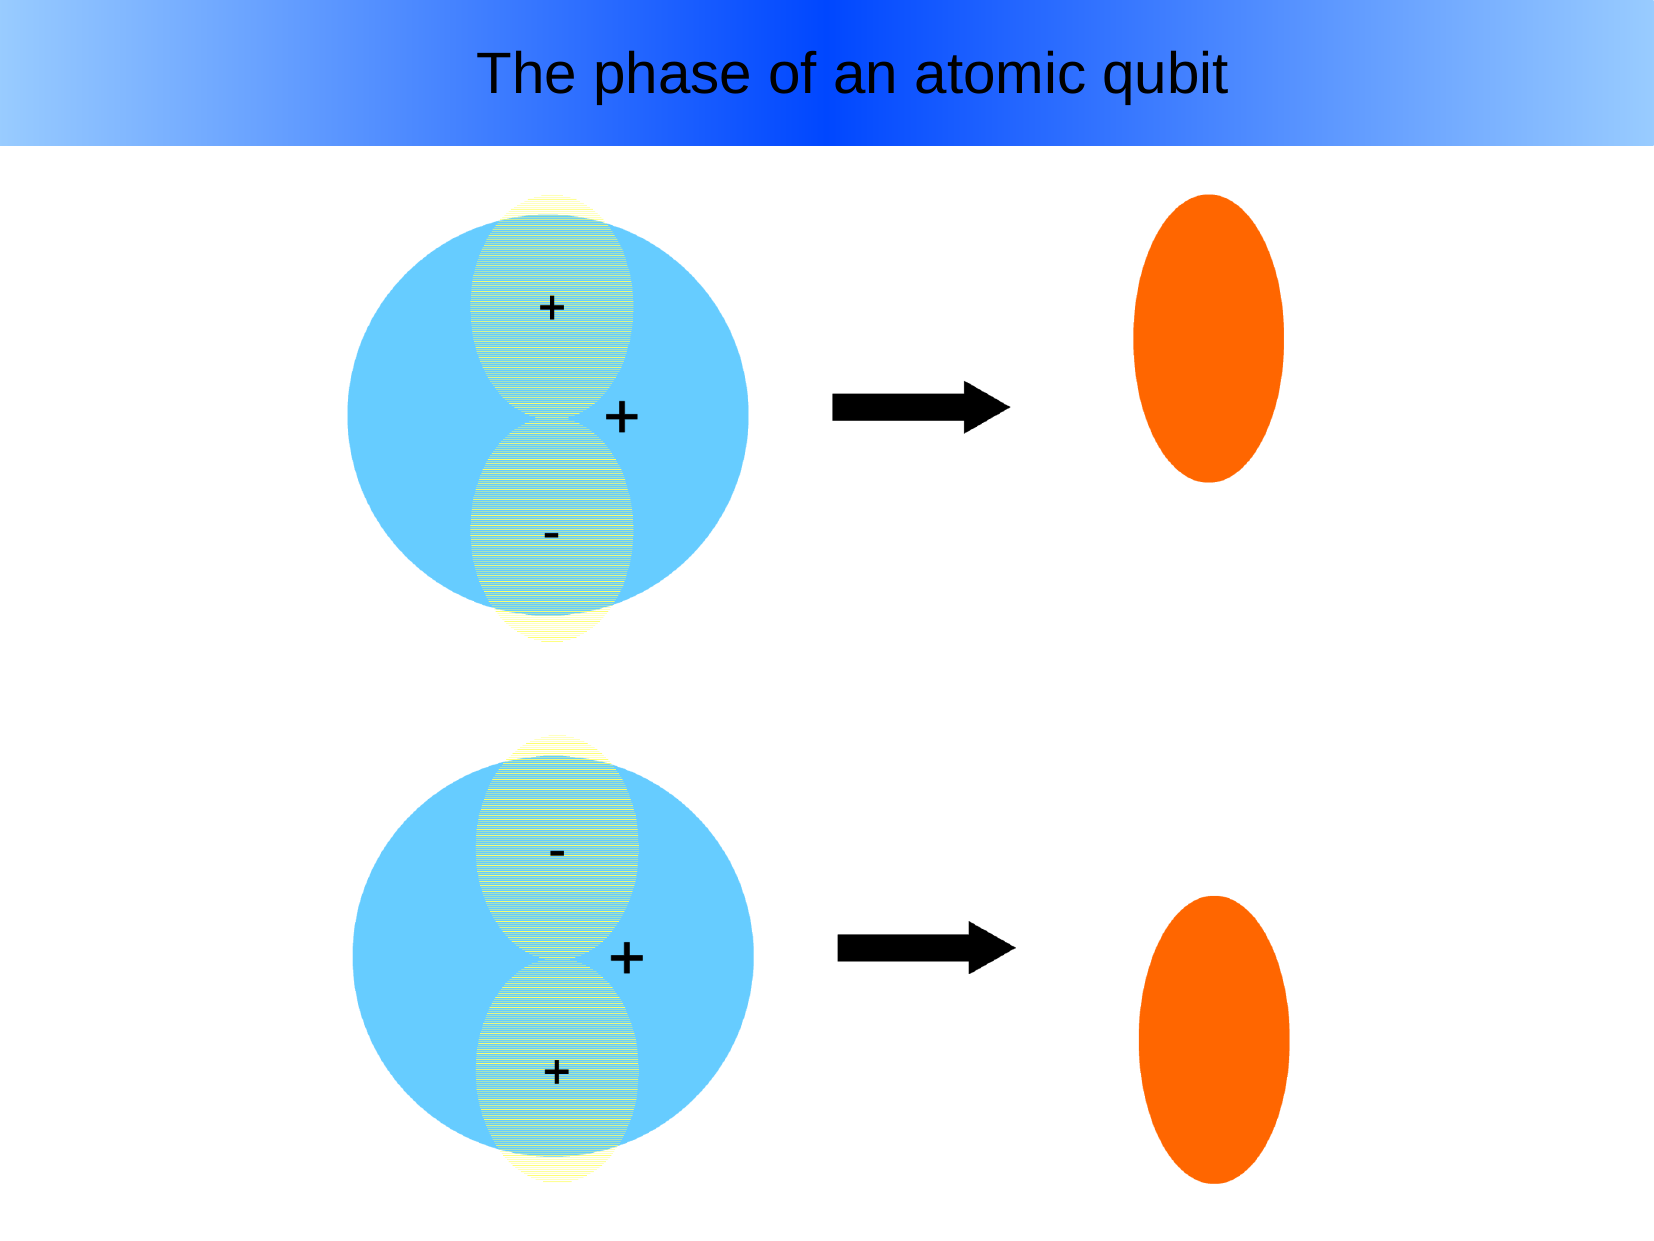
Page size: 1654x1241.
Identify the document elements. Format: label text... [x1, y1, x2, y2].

text_box The phase of an atomic qubit [461, 33, 1245, 121]
picture [346, 193, 1291, 1185]
text_box [0, 0, 1654, 146]
